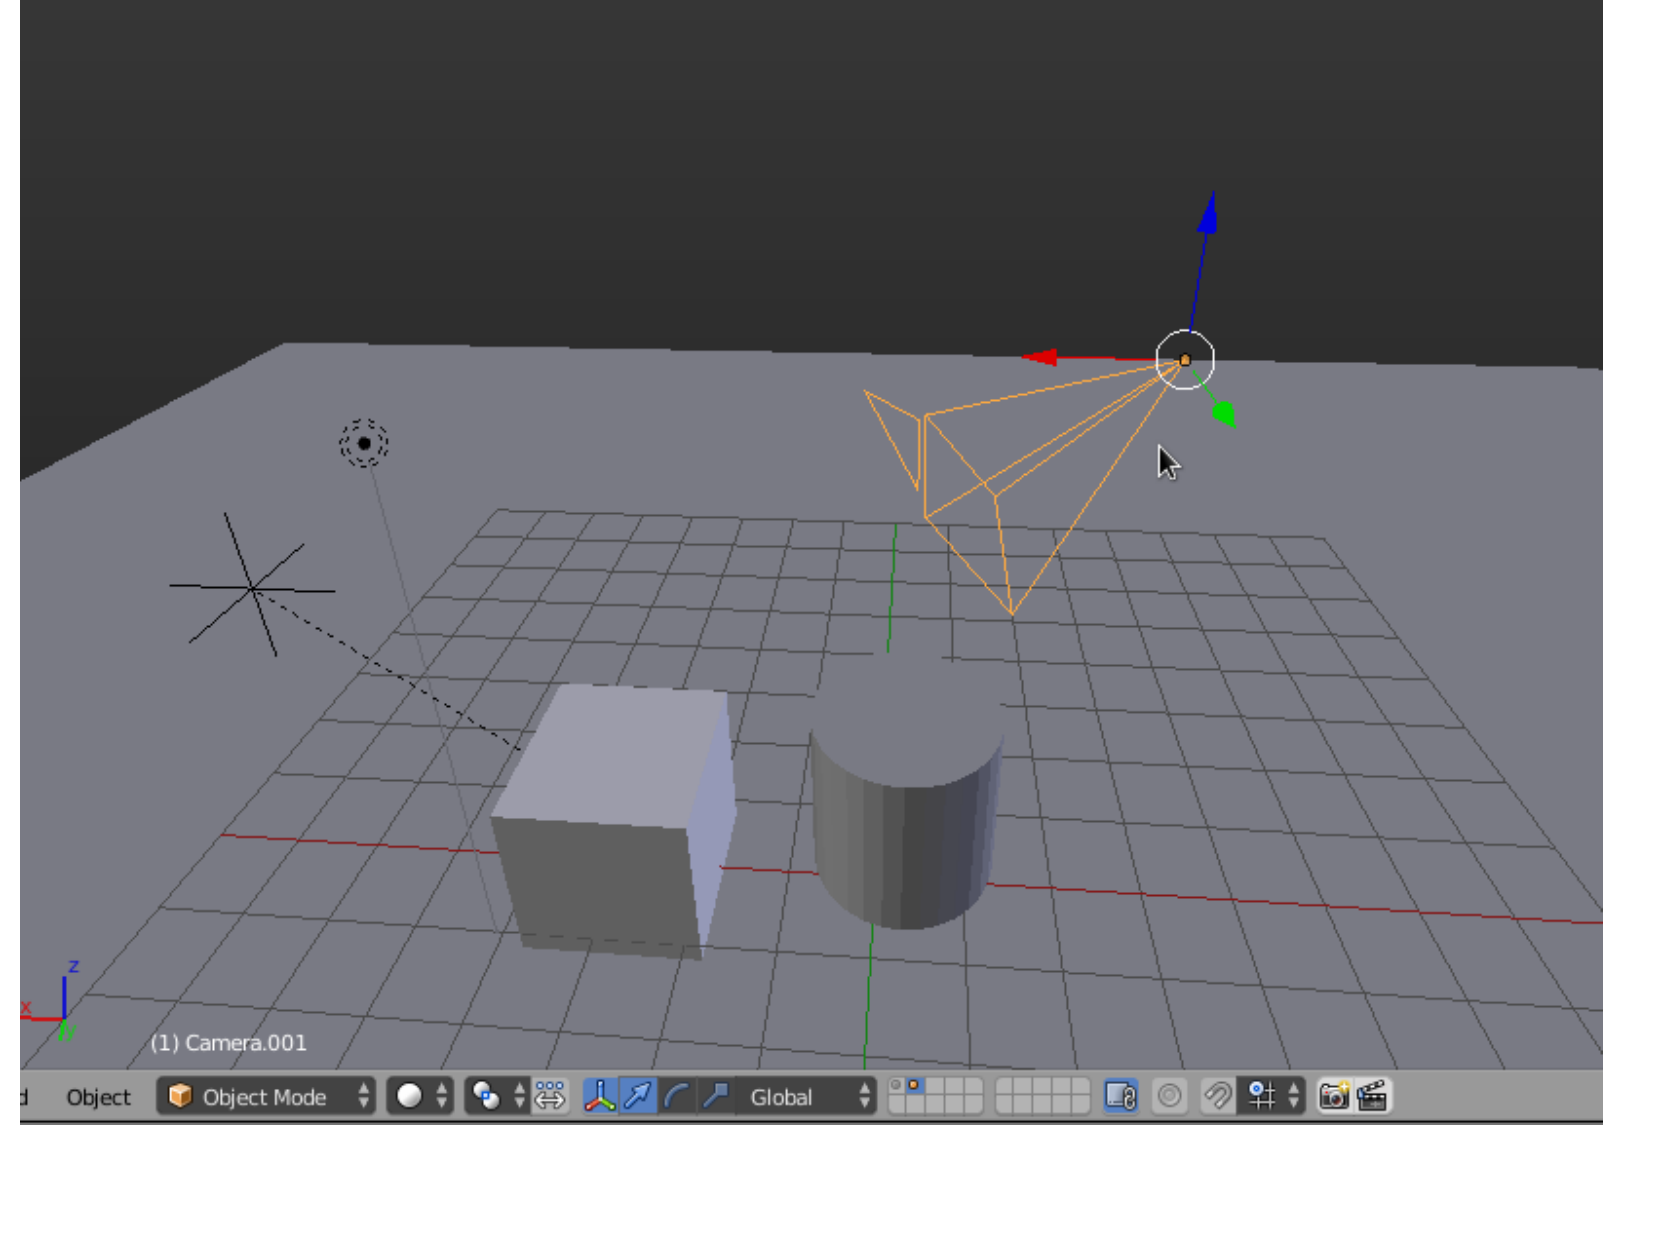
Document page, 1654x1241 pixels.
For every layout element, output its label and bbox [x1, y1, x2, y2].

picture [20, 0, 1603, 1126]
